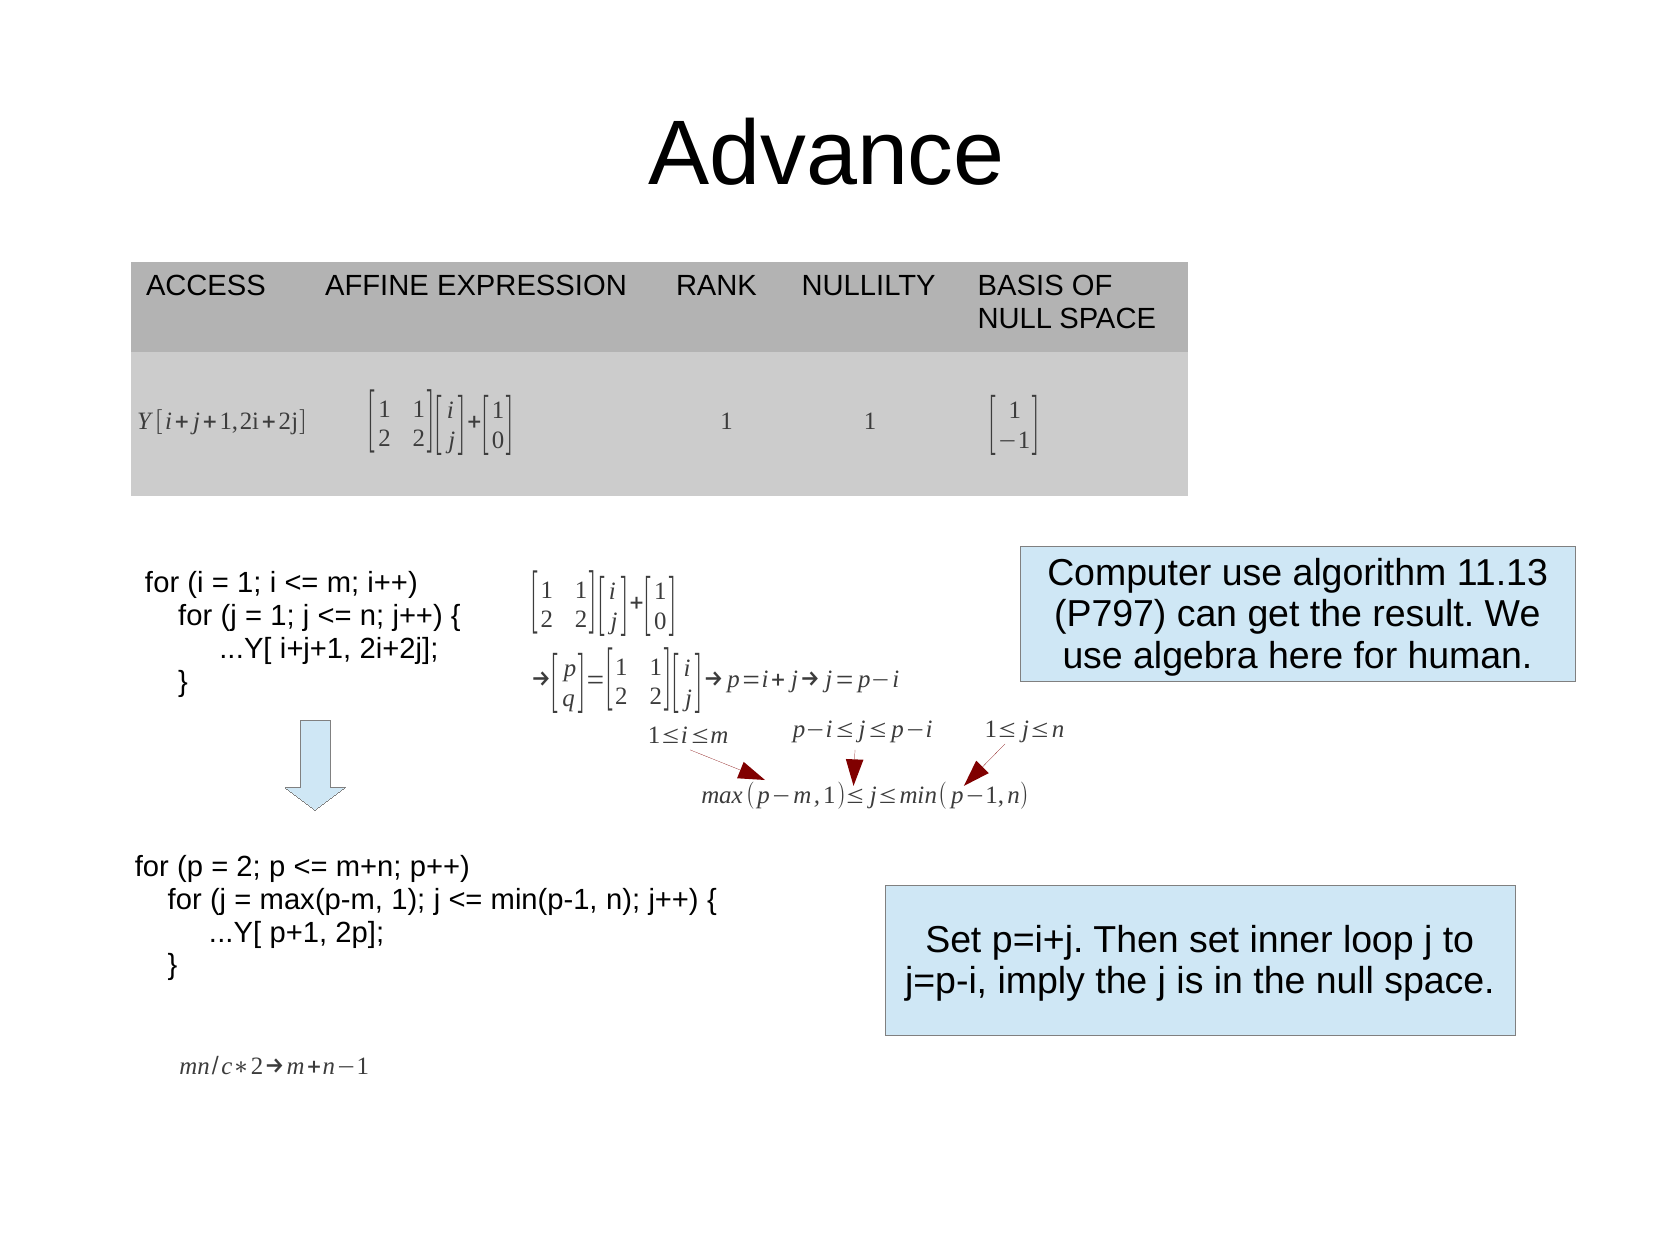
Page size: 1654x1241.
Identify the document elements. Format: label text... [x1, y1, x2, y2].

text_box Computer use algorithm 11.13 (P797) can get the result. We use algebra here for human. [1020, 546, 1576, 682]
chart [978, 716, 1071, 744]
table_header NULLILTY [787, 262, 963, 352]
text_box [285, 720, 346, 811]
table_cell [661, 457, 787, 496]
chart [694, 780, 1036, 811]
chart [173, 1052, 376, 1081]
title Advance [82, 49, 1571, 257]
table_header RANK [661, 262, 787, 352]
table_cell [131, 352, 310, 389]
table_cell [787, 352, 963, 389]
chart [641, 722, 736, 750]
table_header AFFINE EXPRESSION [310, 262, 661, 352]
table_header BASIS OF NULL SPACE [963, 262, 1188, 352]
table_cell [310, 352, 661, 389]
table_cell [787, 457, 963, 496]
chart [130, 389, 1045, 457]
chart [525, 570, 682, 638]
table_cell [963, 352, 1188, 496]
table_cell [131, 457, 310, 496]
text_box for (p = 2; p <= m+n; p++) for (j = max(p-m, 1); j <= min(p-1, n); j++) { ...Y[ p+1, 2p]; } [120, 842, 751, 989]
chart [783, 716, 939, 744]
table_cell [661, 352, 787, 389]
table_cell [310, 457, 661, 496]
chart [525, 646, 905, 714]
table_header ACCESS [131, 262, 310, 352]
text_box Set p=i+j. Then set inner loop j to j=p-i, imply the j is in the null space. [885, 885, 1516, 1036]
text_box for (i = 1; i <= m; i++) for (j = 1; j <= n; j++) { ...Y[ i+j+1, 2i+2j]; } [130, 559, 551, 706]
